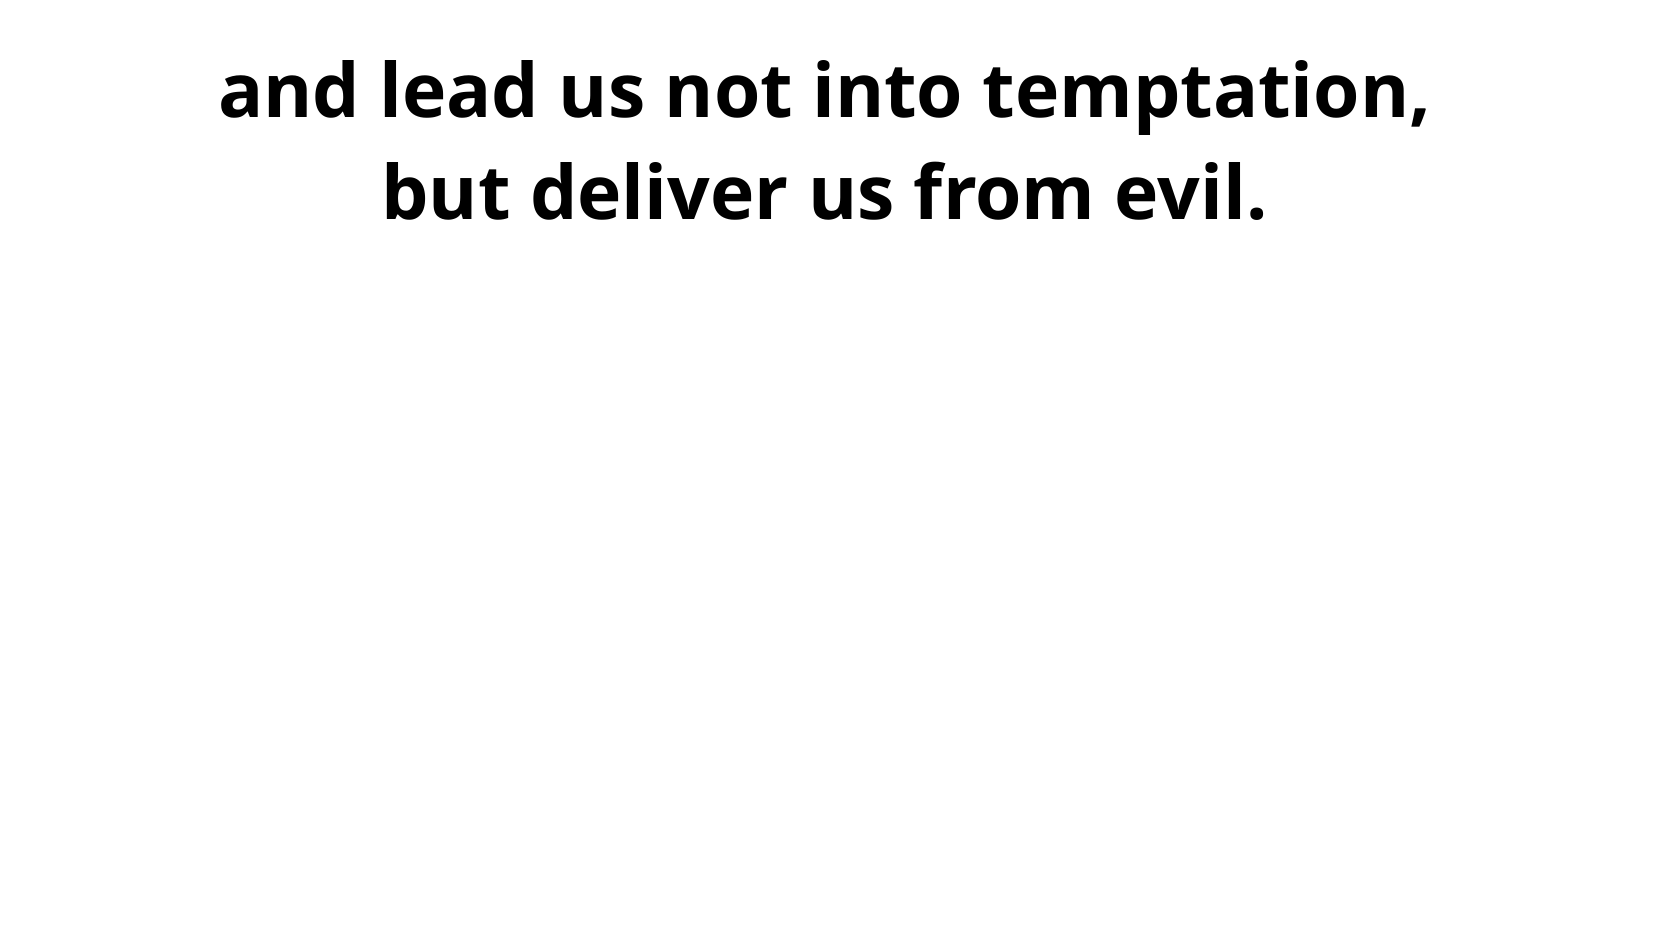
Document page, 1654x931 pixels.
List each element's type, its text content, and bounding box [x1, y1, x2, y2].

text_box and lead us not into temptation, but deliver us from evil. [75, 29, 1576, 244]
